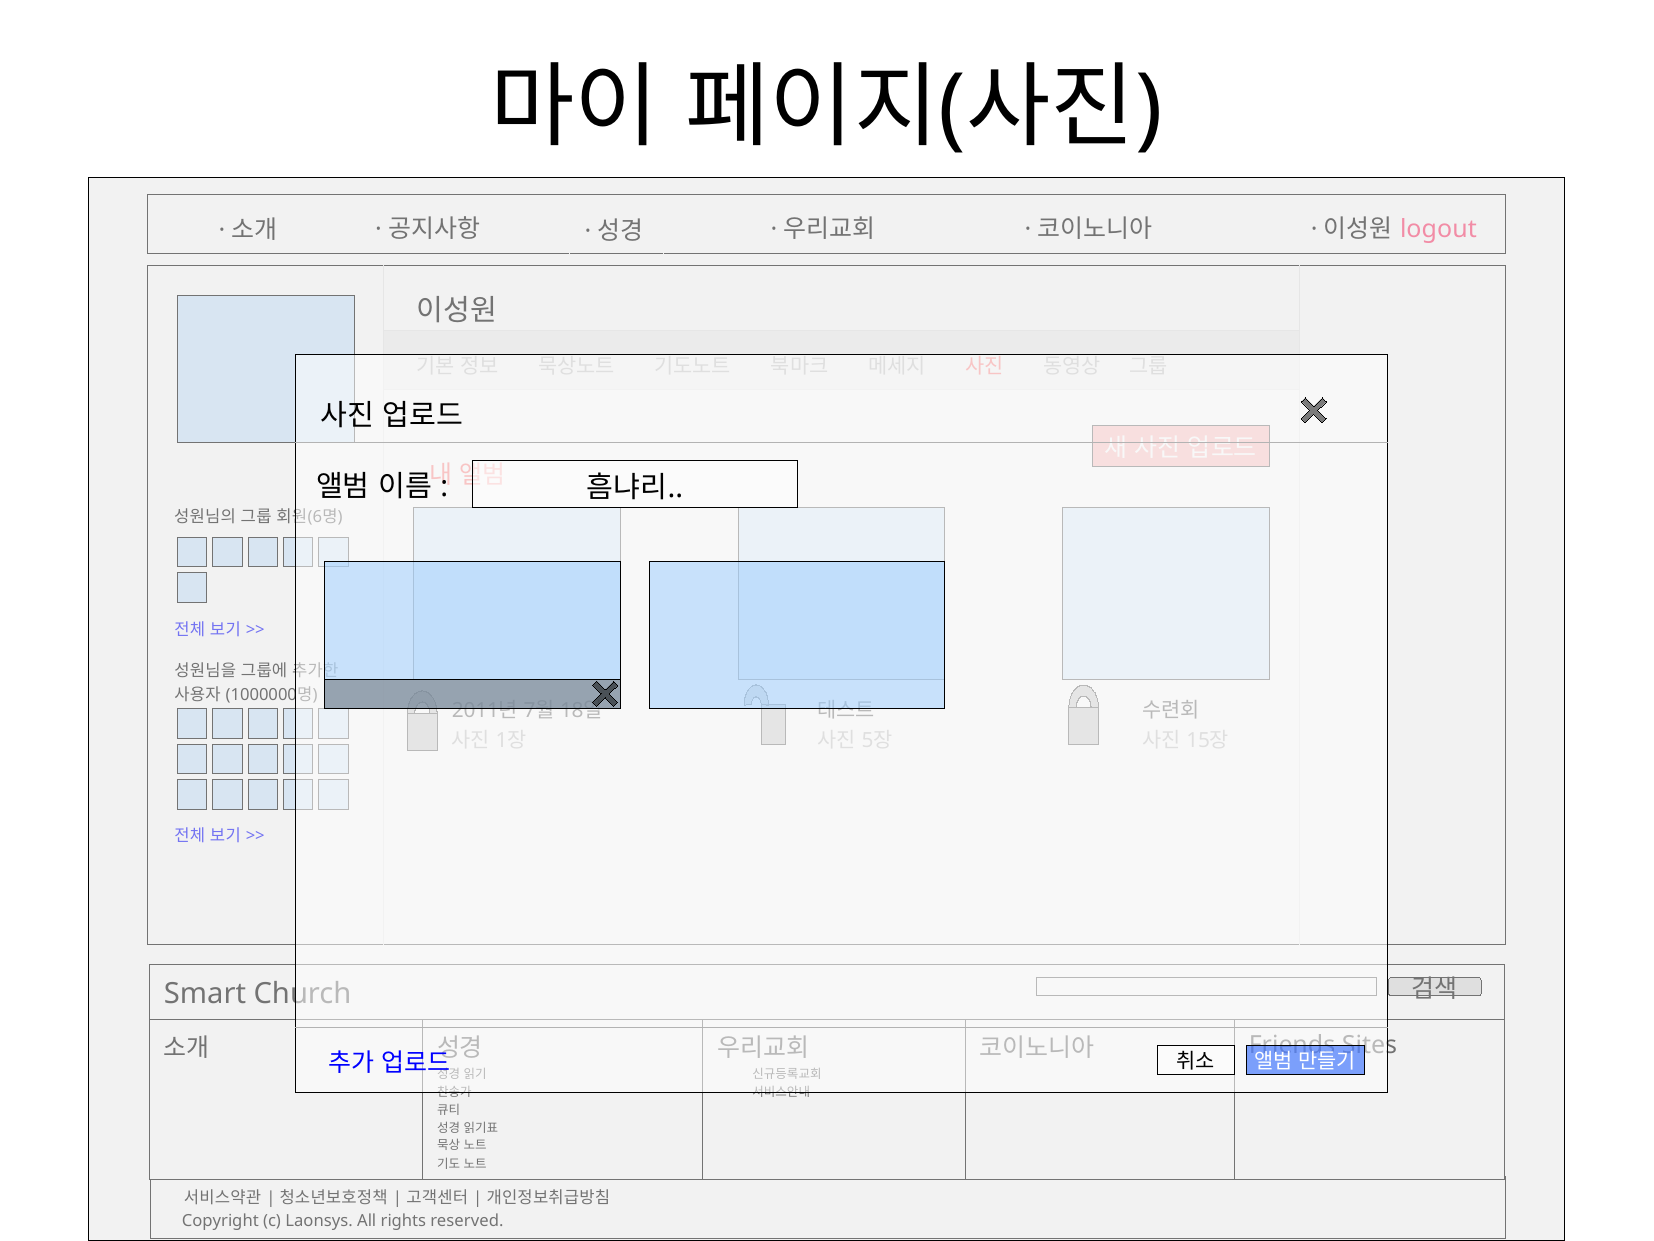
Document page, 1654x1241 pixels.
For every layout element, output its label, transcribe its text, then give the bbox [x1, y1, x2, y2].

text_box 추가 업로드 [313, 1034, 477, 1081]
text_box 사진 업로드 [305, 383, 491, 435]
text_box 앨범 만들기 [1246, 1045, 1365, 1075]
text_box 앨범 이름 : [301, 449, 486, 510]
text_box 취소 [1157, 1045, 1235, 1075]
text_box [88, 177, 1565, 1241]
text_box 흠냐리.. [472, 460, 798, 508]
title 마이 페이지(사진) [82, 42, 1571, 155]
